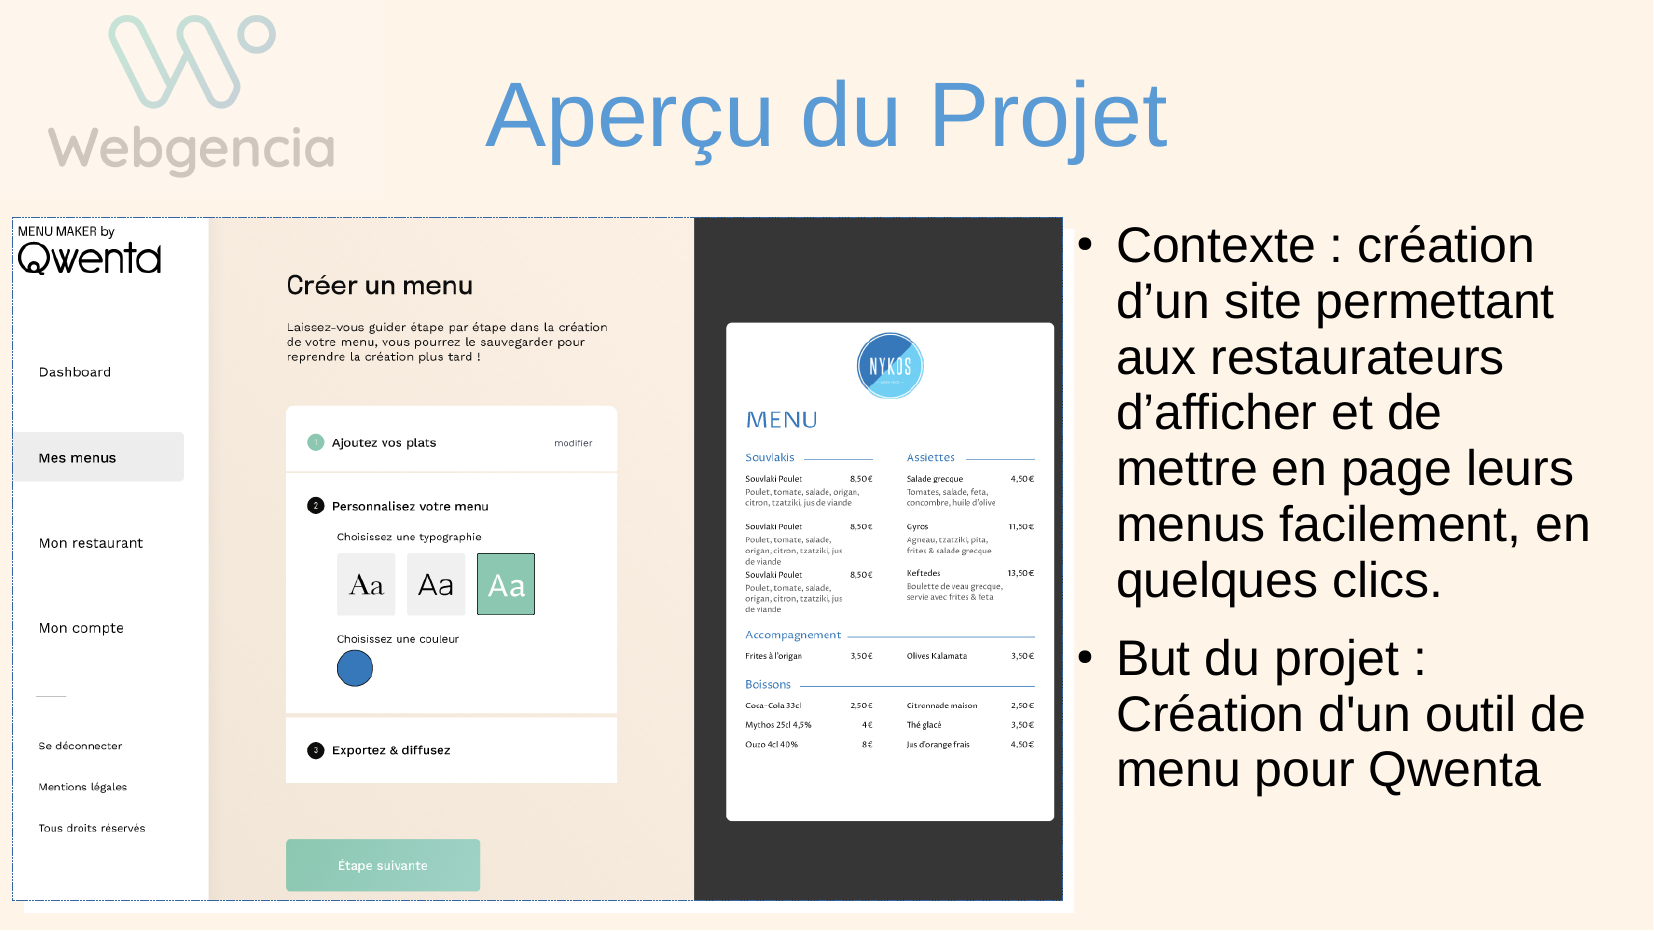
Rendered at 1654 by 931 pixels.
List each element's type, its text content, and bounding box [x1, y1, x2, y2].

picture [12, 217, 1063, 901]
picture [0, 0, 384, 193]
title Aperçu du Projet [384, 37, 1571, 193]
list Contexte : création d’un site permettant aux restaurateurs d’afficher et de mettre en page leurs menus facilement, en quelques clics. But du projet : Création d'un outil de menu pour Qwenta [1063, 217, 1595, 886]
